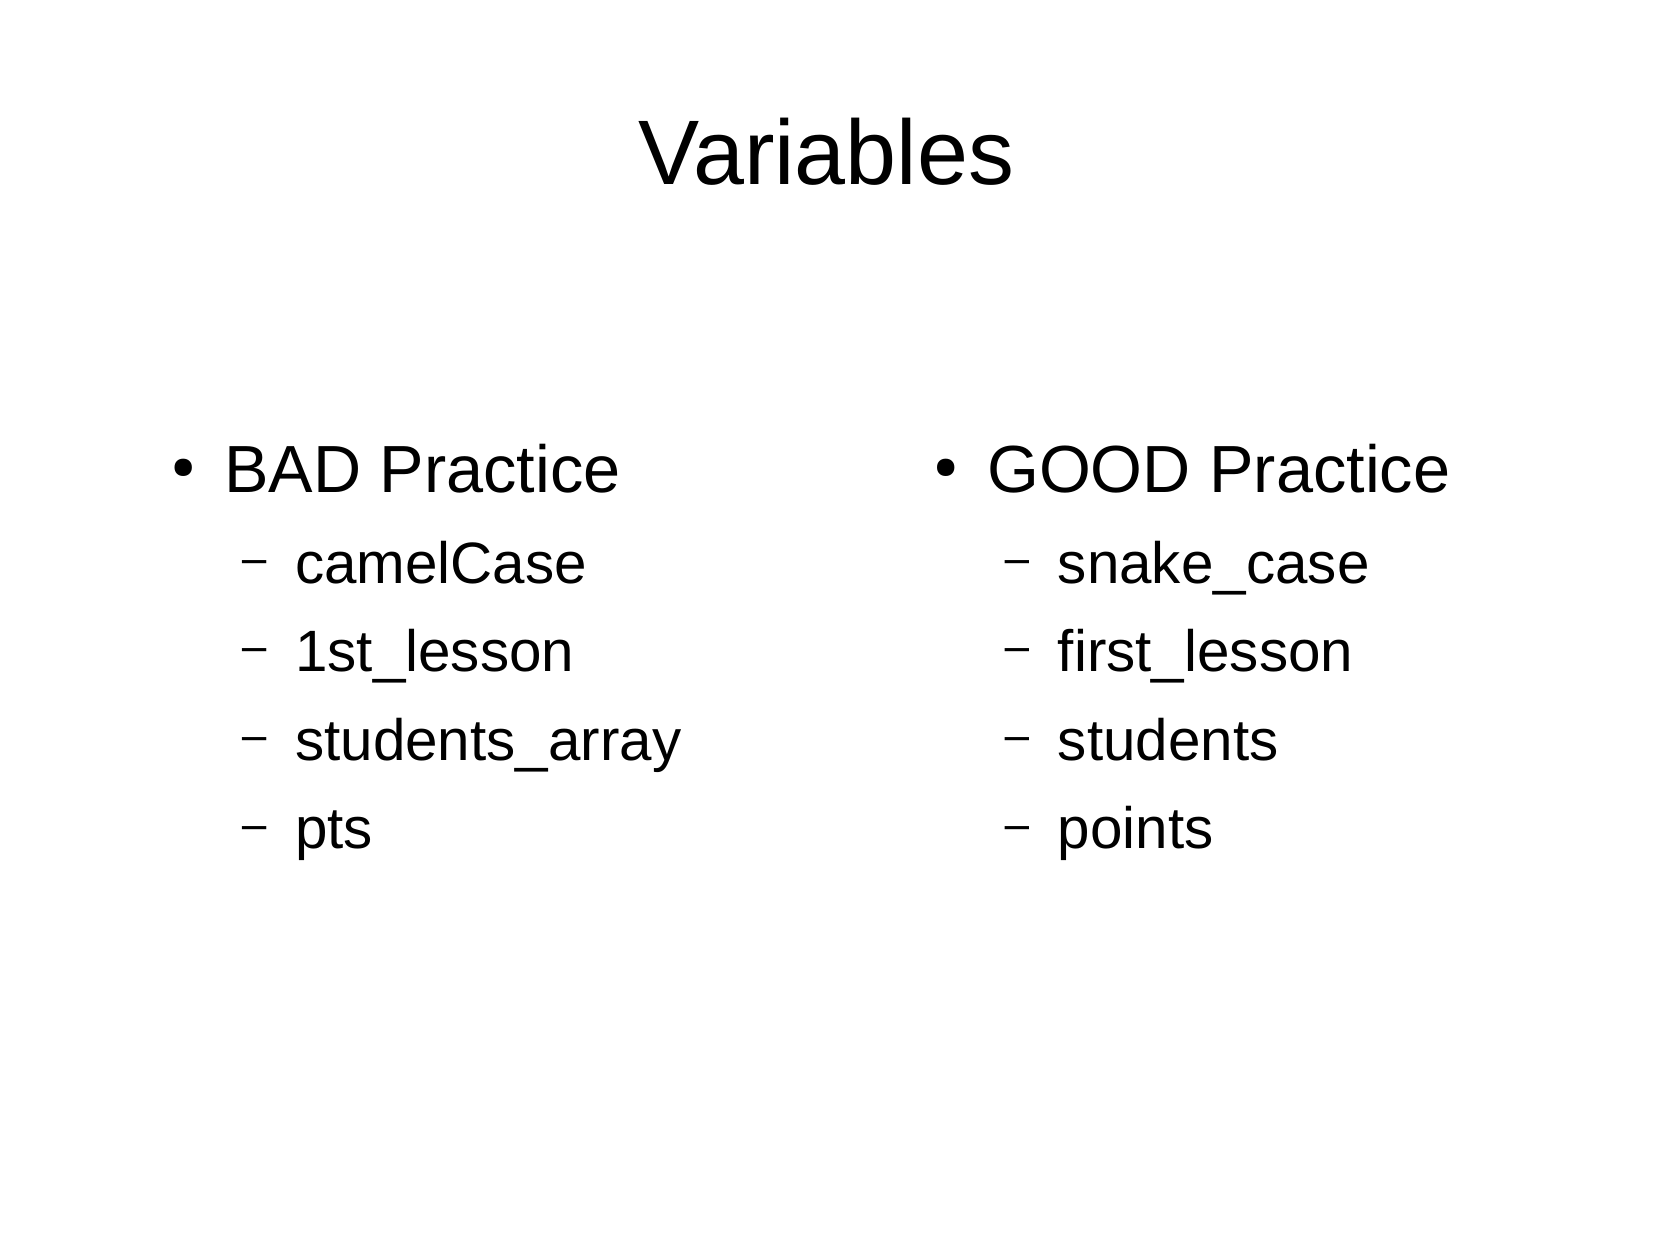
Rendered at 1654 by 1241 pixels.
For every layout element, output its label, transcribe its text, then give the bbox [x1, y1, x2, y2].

list BAD Practice camelCase 1st_lesson students_array pts [153, 431, 880, 1152]
title Variables [82, 49, 1571, 257]
list GOOD Practice snake_case first_lesson students points [916, 431, 1643, 1152]
